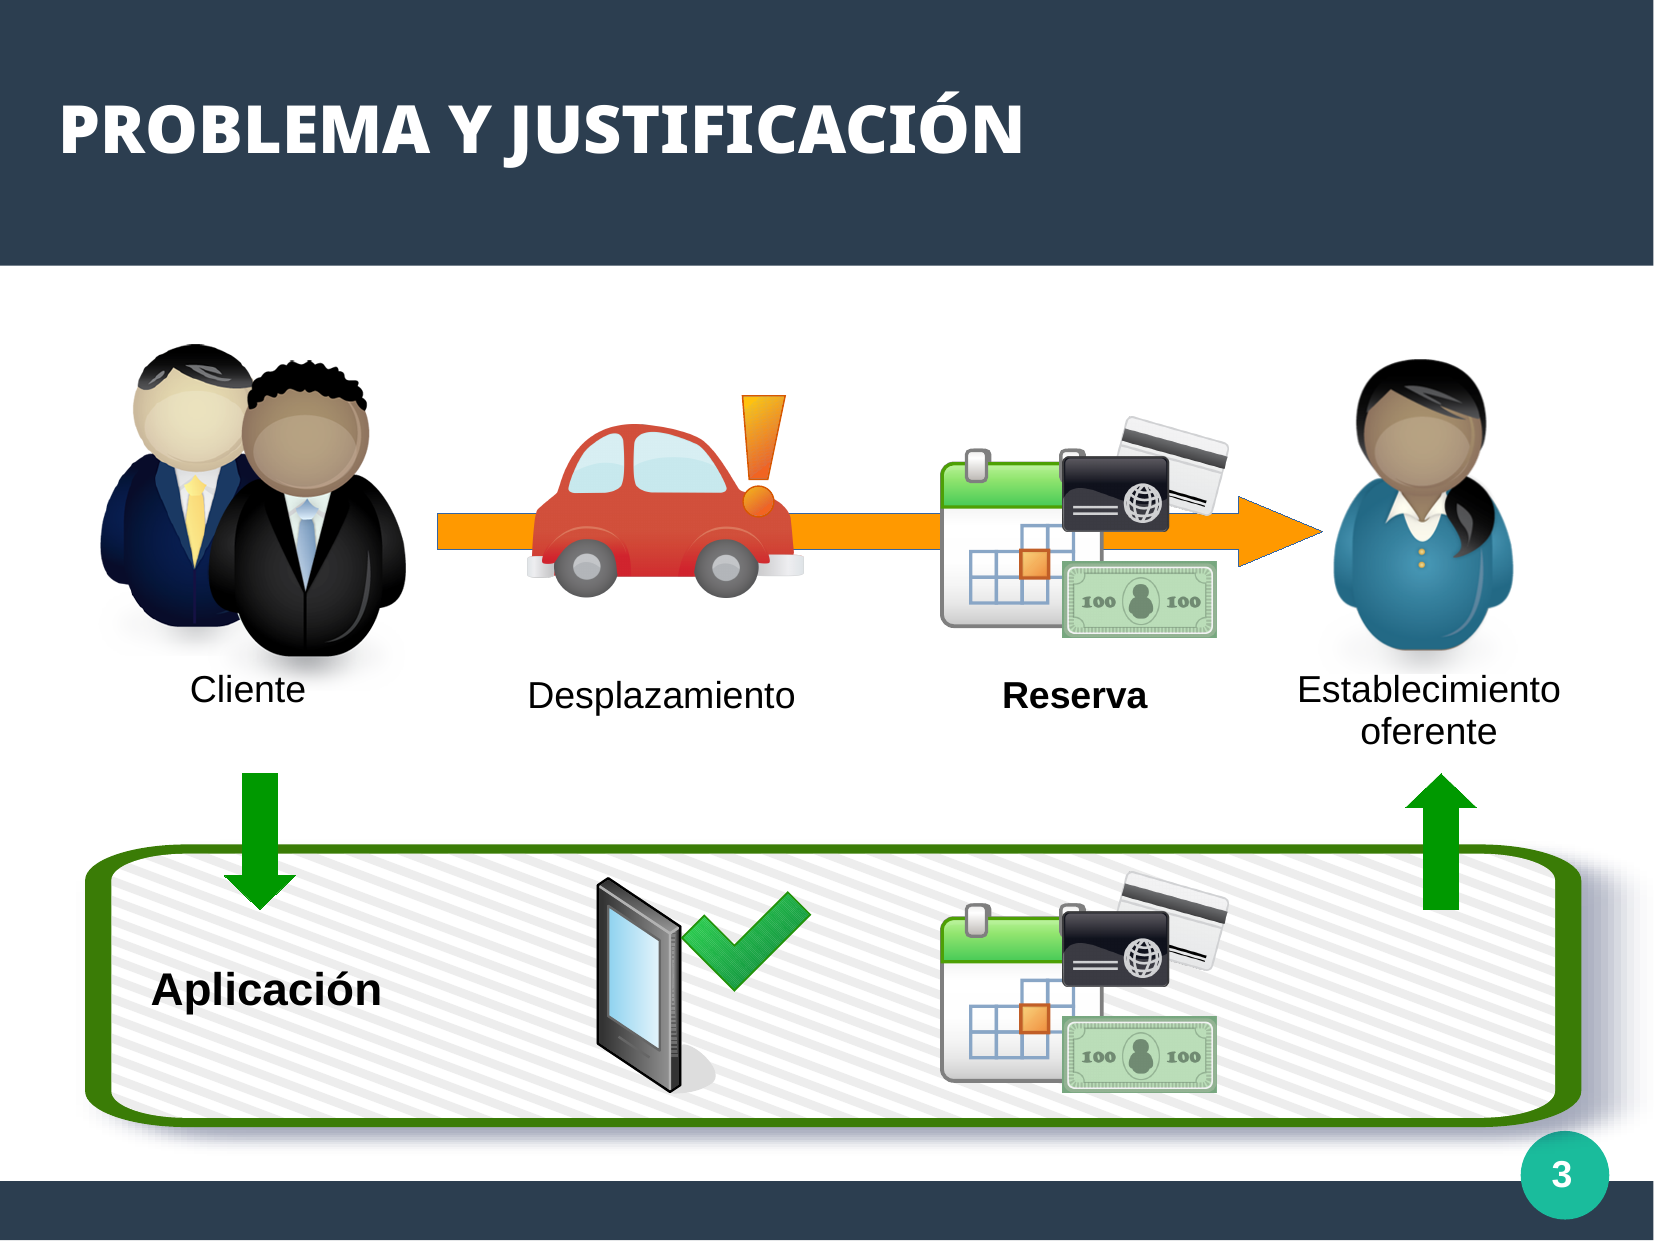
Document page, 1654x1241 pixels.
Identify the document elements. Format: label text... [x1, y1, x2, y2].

text_box [1405, 773, 1477, 910]
text_box Cliente [94, 661, 402, 719]
picture [17, 826, 1654, 1170]
text_box Reserva [921, 667, 1229, 725]
text_box <número> [1536, 1145, 1654, 1216]
text_box [600, 881, 679, 1089]
text_box Desplazamiento [507, 667, 815, 725]
picture [70, 318, 438, 691]
title PROBLEMA Y JUSTIFICACIÓN [59, 49, 1595, 207]
picture [527, 366, 851, 598]
text_box [804, 513, 908, 550]
text_box [672, 1045, 715, 1093]
picture [908, 416, 1229, 650]
text_box [224, 773, 296, 910]
text_box Aplicación [135, 956, 408, 1023]
text_box [1134, 496, 1299, 567]
text_box [438, 513, 527, 550]
text_box Establecimiento oferente [1275, 661, 1583, 761]
picture [1299, 340, 1551, 661]
